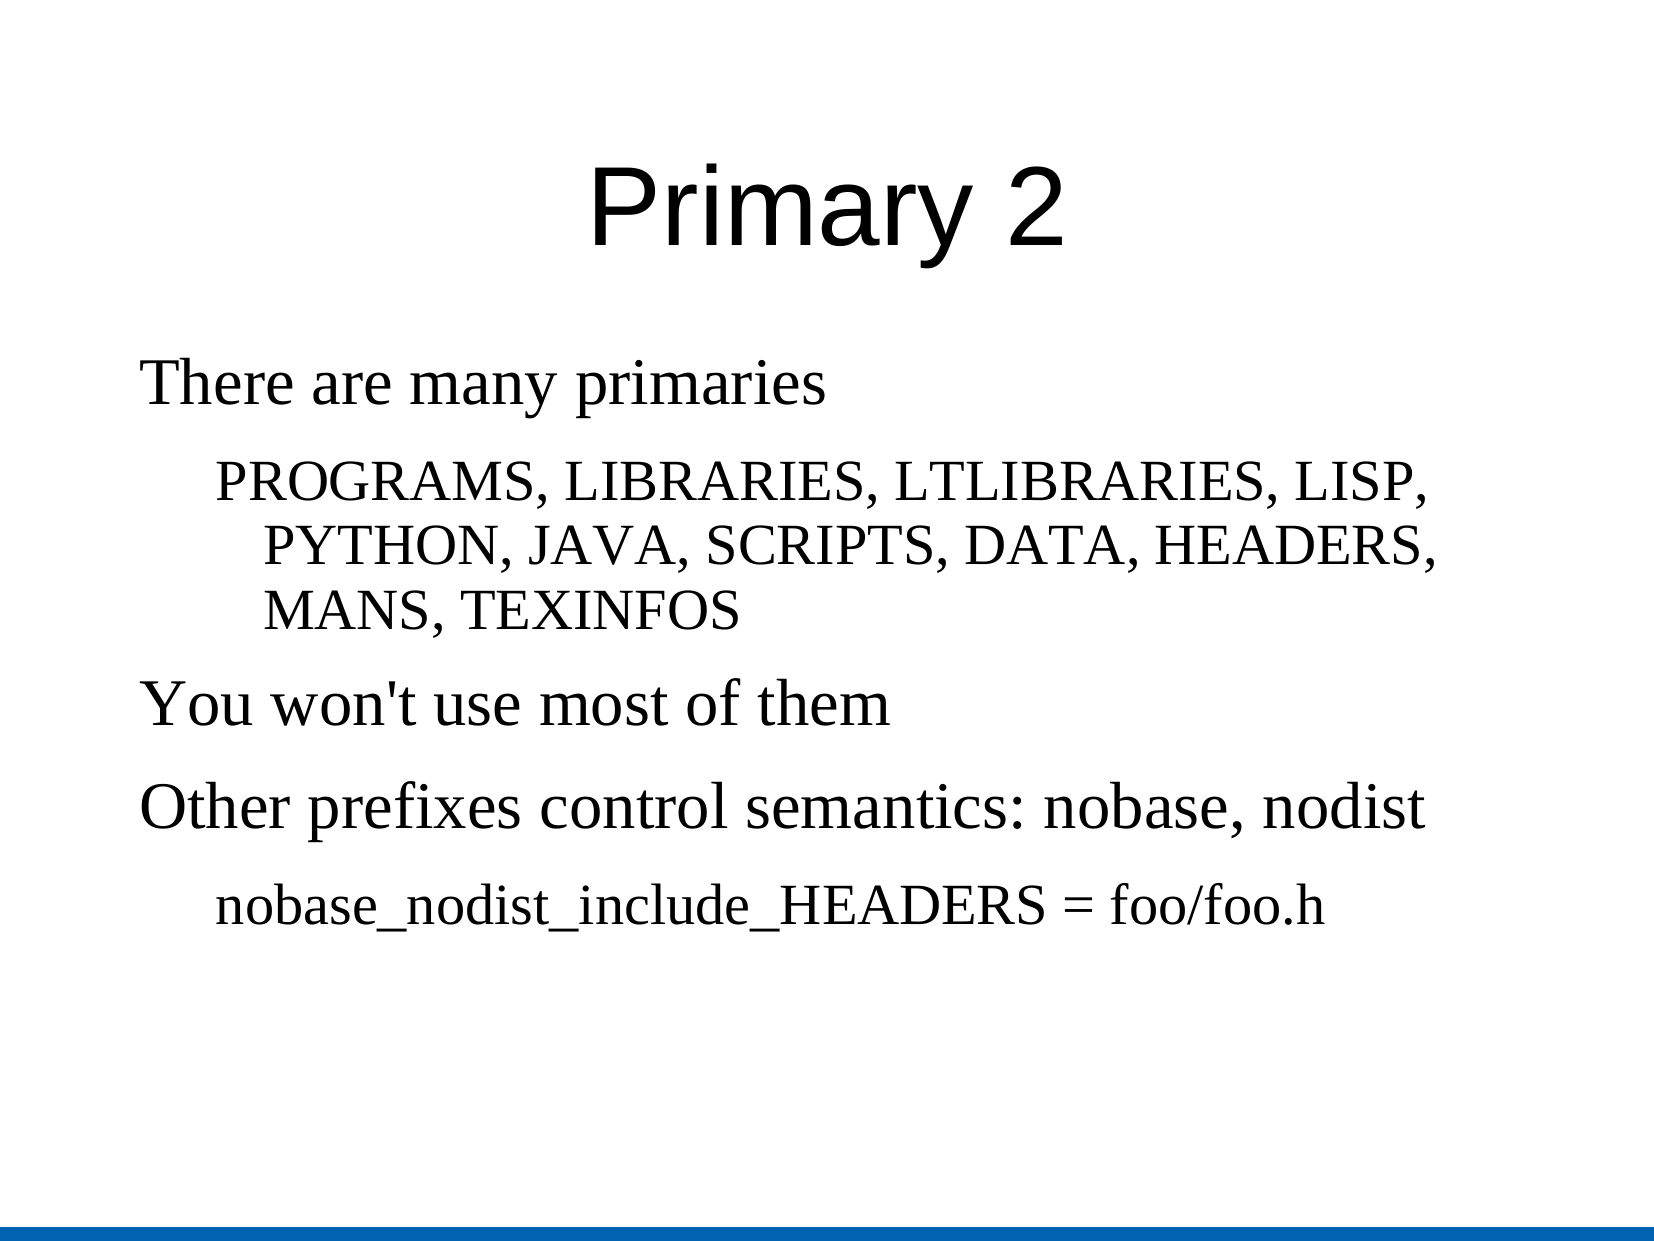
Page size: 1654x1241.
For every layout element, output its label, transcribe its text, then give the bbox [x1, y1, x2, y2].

list There are many primaries PROGRAMS, LIBRARIES, LTLIBRARIES, LISP, PYTHON, JAVA, SCRIPTS, DATA, HEADERS, MANS, TEXINFOS You won't use most of them Other prefixes control semantics: nobase, nodist nobase_nodist_include_HEADERS = foo/foo.h [121, 344, 1533, 1127]
title Primary 2 [121, 102, 1533, 311]
